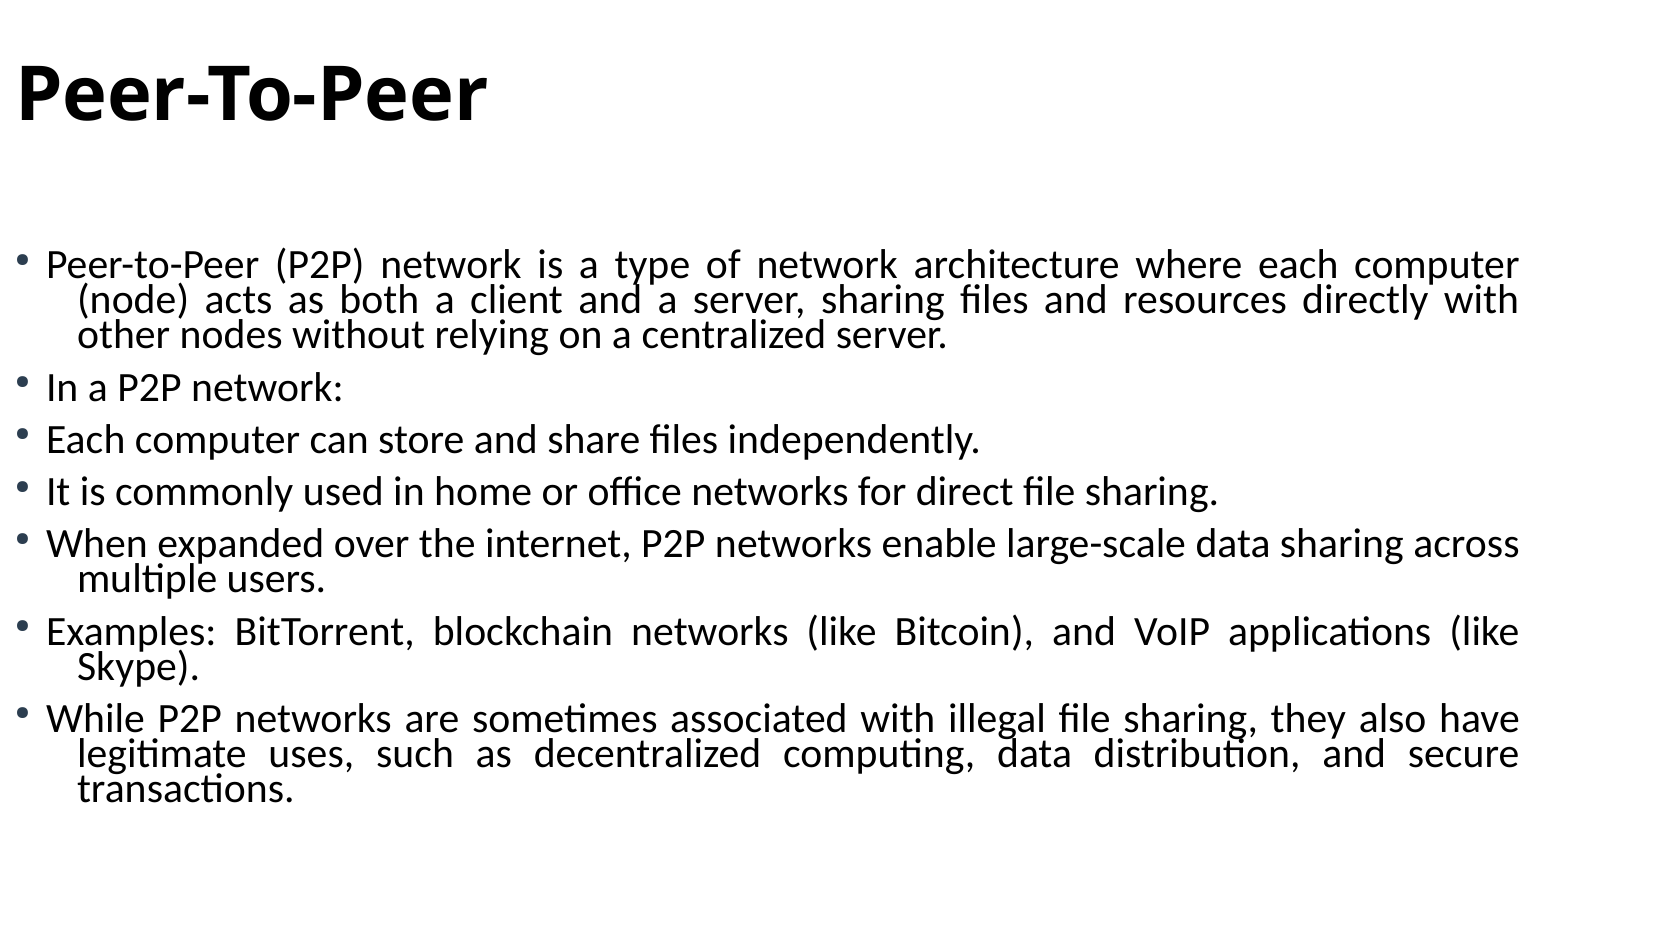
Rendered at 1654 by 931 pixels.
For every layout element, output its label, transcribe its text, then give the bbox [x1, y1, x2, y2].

list Peer-to-Peer (P2P) network is a type of network architecture where each computer (node) acts as both a client and a server, sharing files and resources directly with other nodes without relying on a centralized server. In a P2P network: Each computer can store and share files independently. It is commonly used in home or office networks for direct file sharing. When expanded over the internet, P2P networks enable large-scale data sharing across multiple users. Examples: BitTorrent, blockchain networks (like Bitcoin), and VoIP applications (like Skype). While P2P networks are sometimes associated with illegal file sharing, they also have legitimate uses, such as decentralized computing, data distribution, and secure transactions. [0, 243, 1536, 864]
title Peer-To-Peer [0, 36, 1536, 155]
